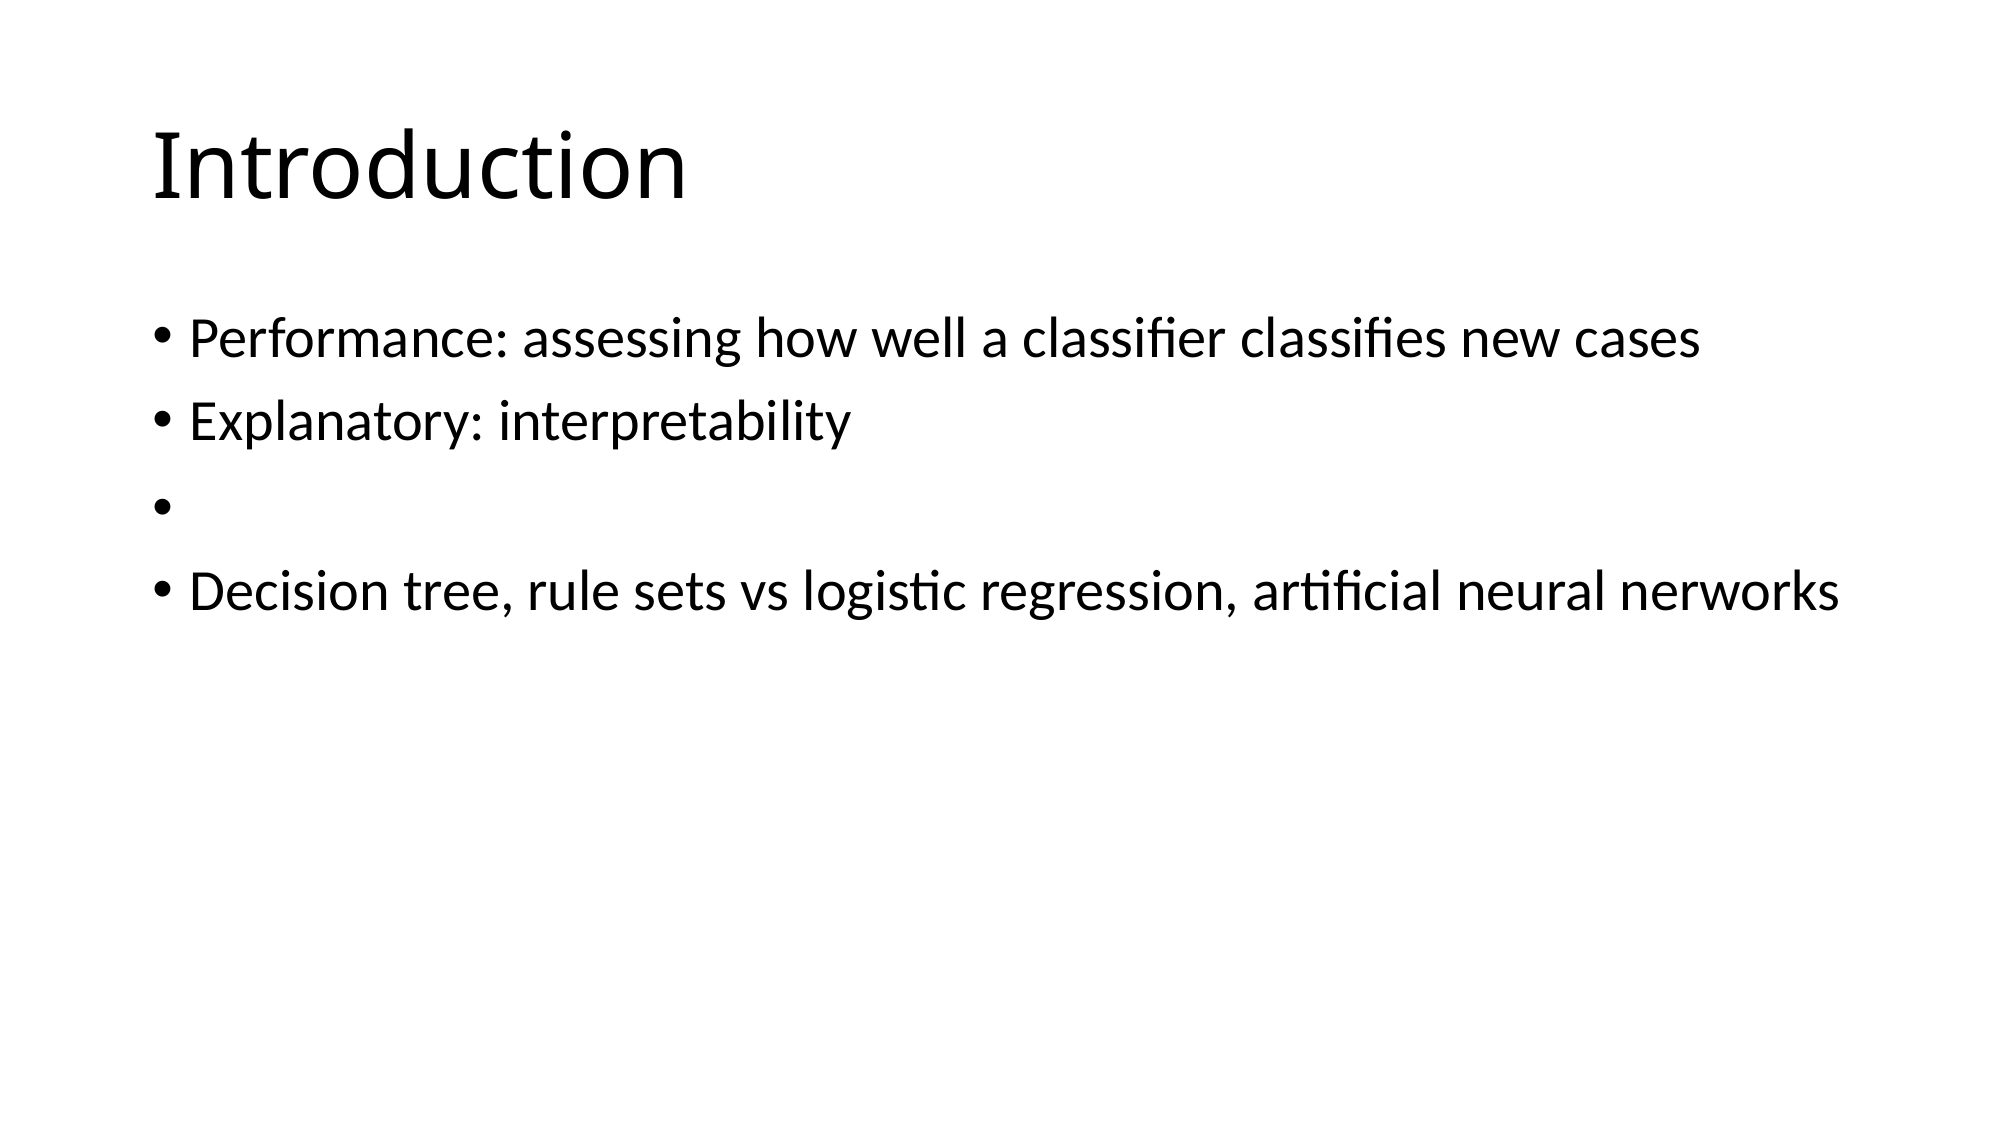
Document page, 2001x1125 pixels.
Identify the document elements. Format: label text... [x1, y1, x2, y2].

title Introduction [137, 59, 1863, 278]
list Performance: assessing how well a classifier classifies new cases Explanatory: interpretability Decision tree, rule sets vs logistic regression, artificial neural nerworks [137, 299, 1863, 1014]
